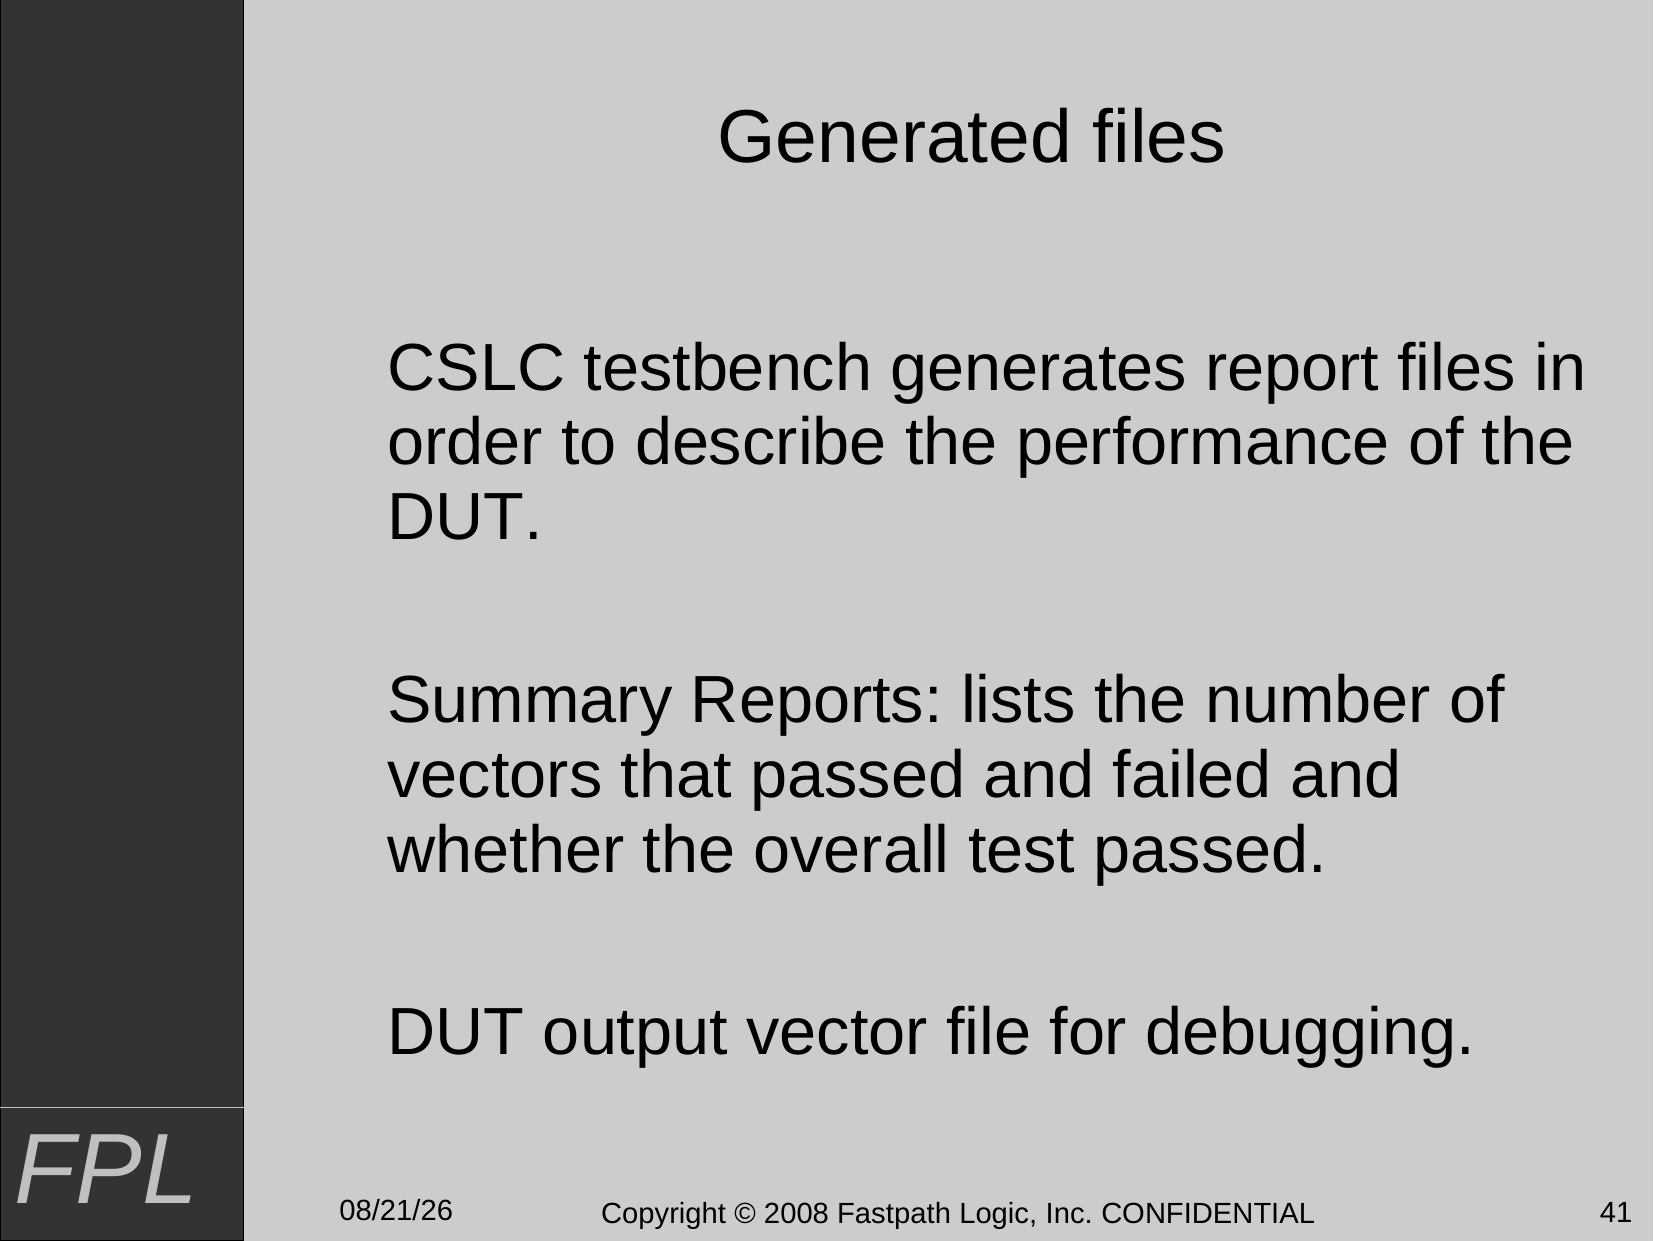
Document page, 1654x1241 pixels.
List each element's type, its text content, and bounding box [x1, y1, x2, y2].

subtitle CSLC testbench generates report files in order to describe the performance of the DUT. Summary Reports: lists the number of vectors that passed and failed and whether the overall test passed. DUT output vector file for debugging. [312, 192, 1634, 1206]
title Generated files [421, 28, 1524, 192]
